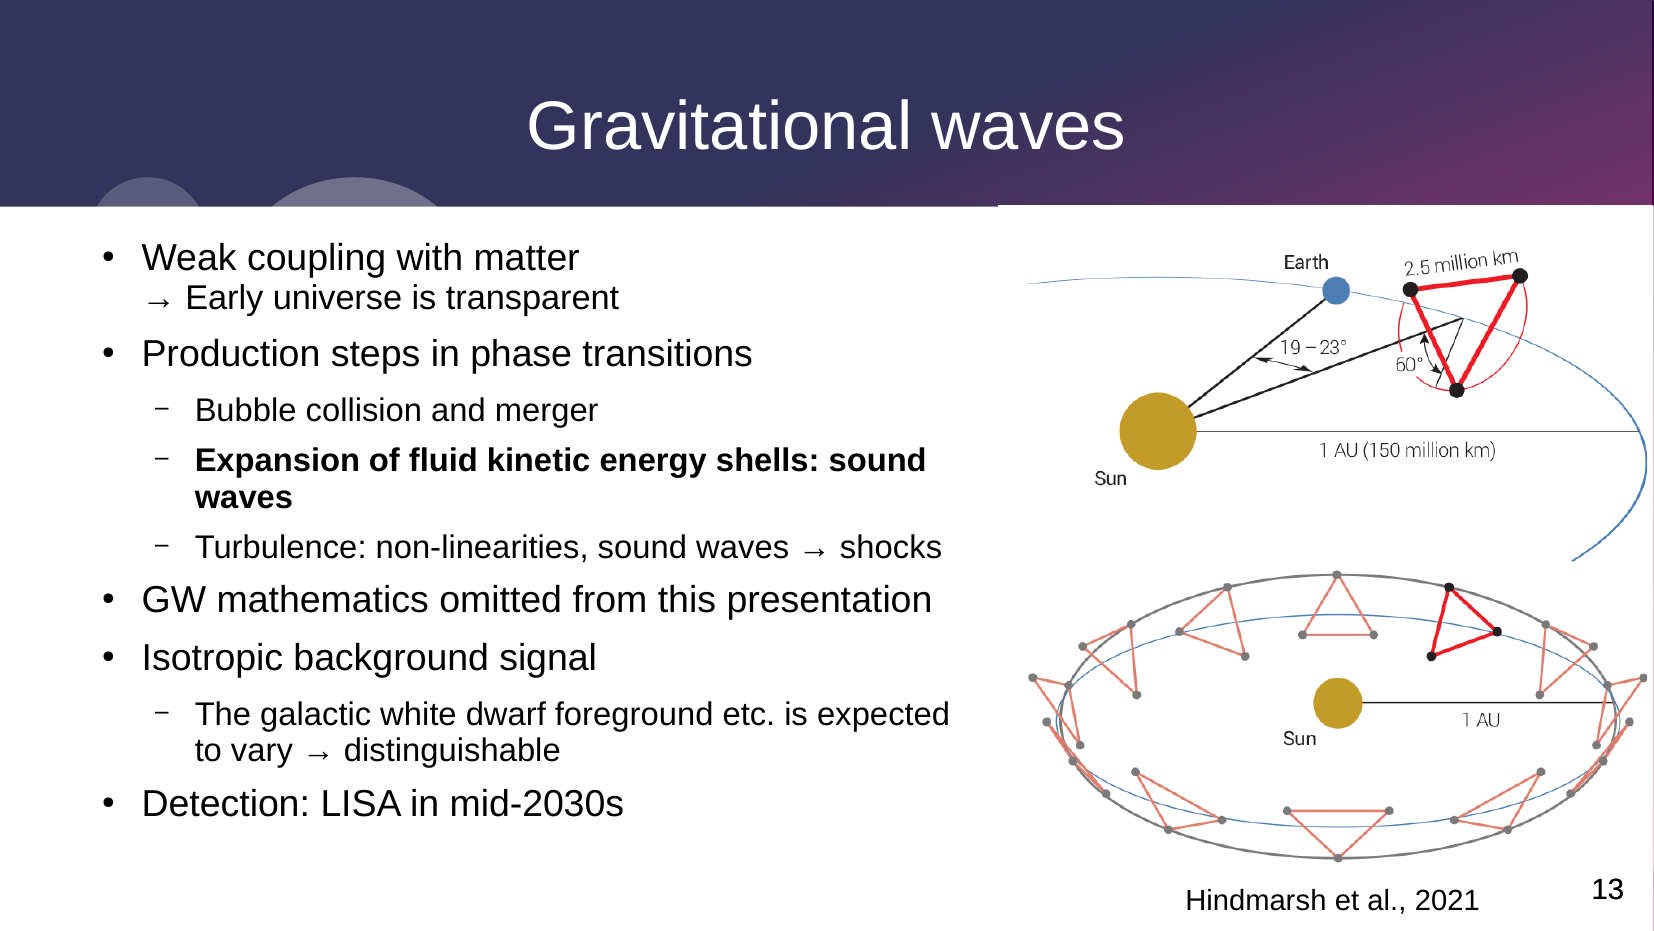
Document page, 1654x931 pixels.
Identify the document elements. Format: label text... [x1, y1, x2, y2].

list Weak coupling with matter → Early universe is transparent Production steps in phase transitions Bubble collision and merger Expansion of fluid kinetic energy shells: sound waves Turbulence: non-linearities, sound waves → shocks GW mathematics omitted from this presentation Isotropic background signal The galactic white dwarf foreground etc. is expected to vary → distinguishable Detection: LISA in mid-2030s [88, 236, 976, 827]
text_box Hindmarsh et al., 2021 [1170, 876, 1495, 925]
title Gravitational waves [88, 44, 1565, 207]
picture [998, 205, 1654, 870]
